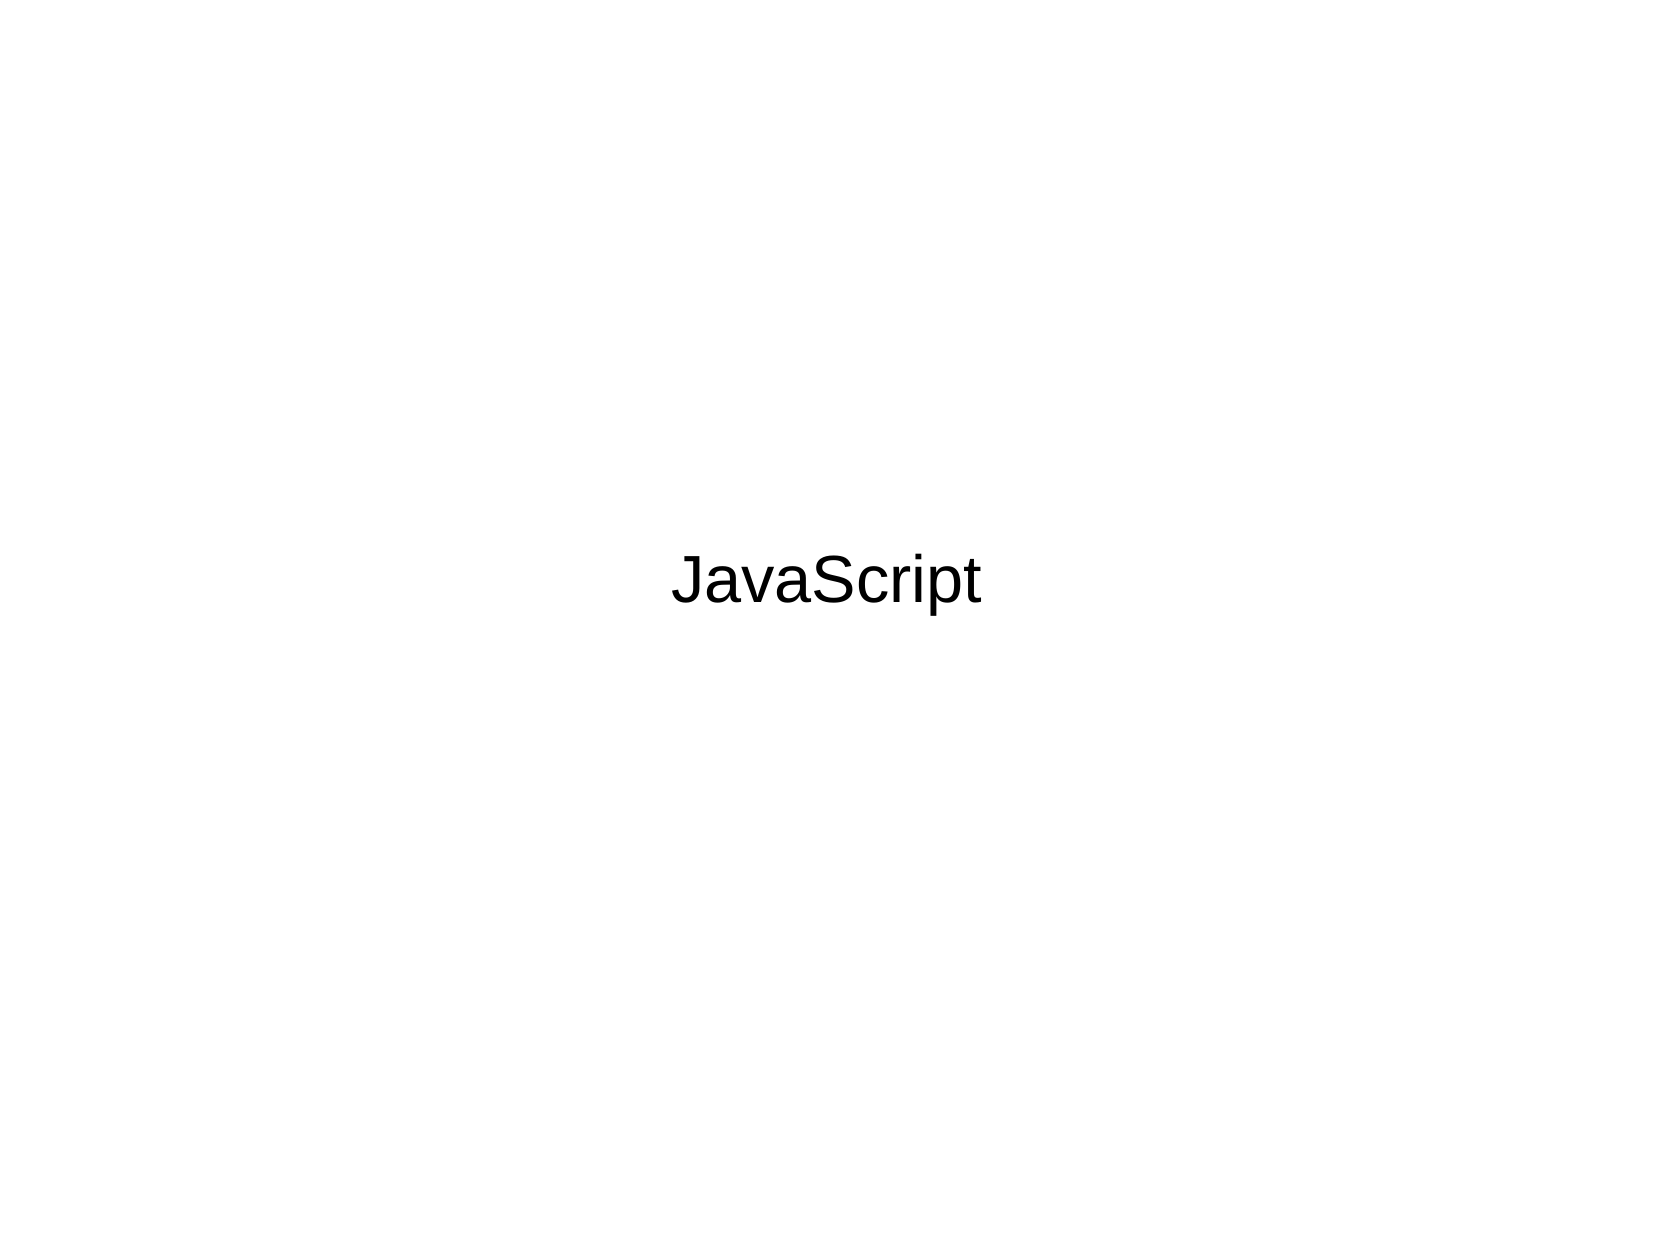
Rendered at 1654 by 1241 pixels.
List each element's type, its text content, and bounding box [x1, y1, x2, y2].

subtitle JavaScript [82, 49, 1571, 1109]
